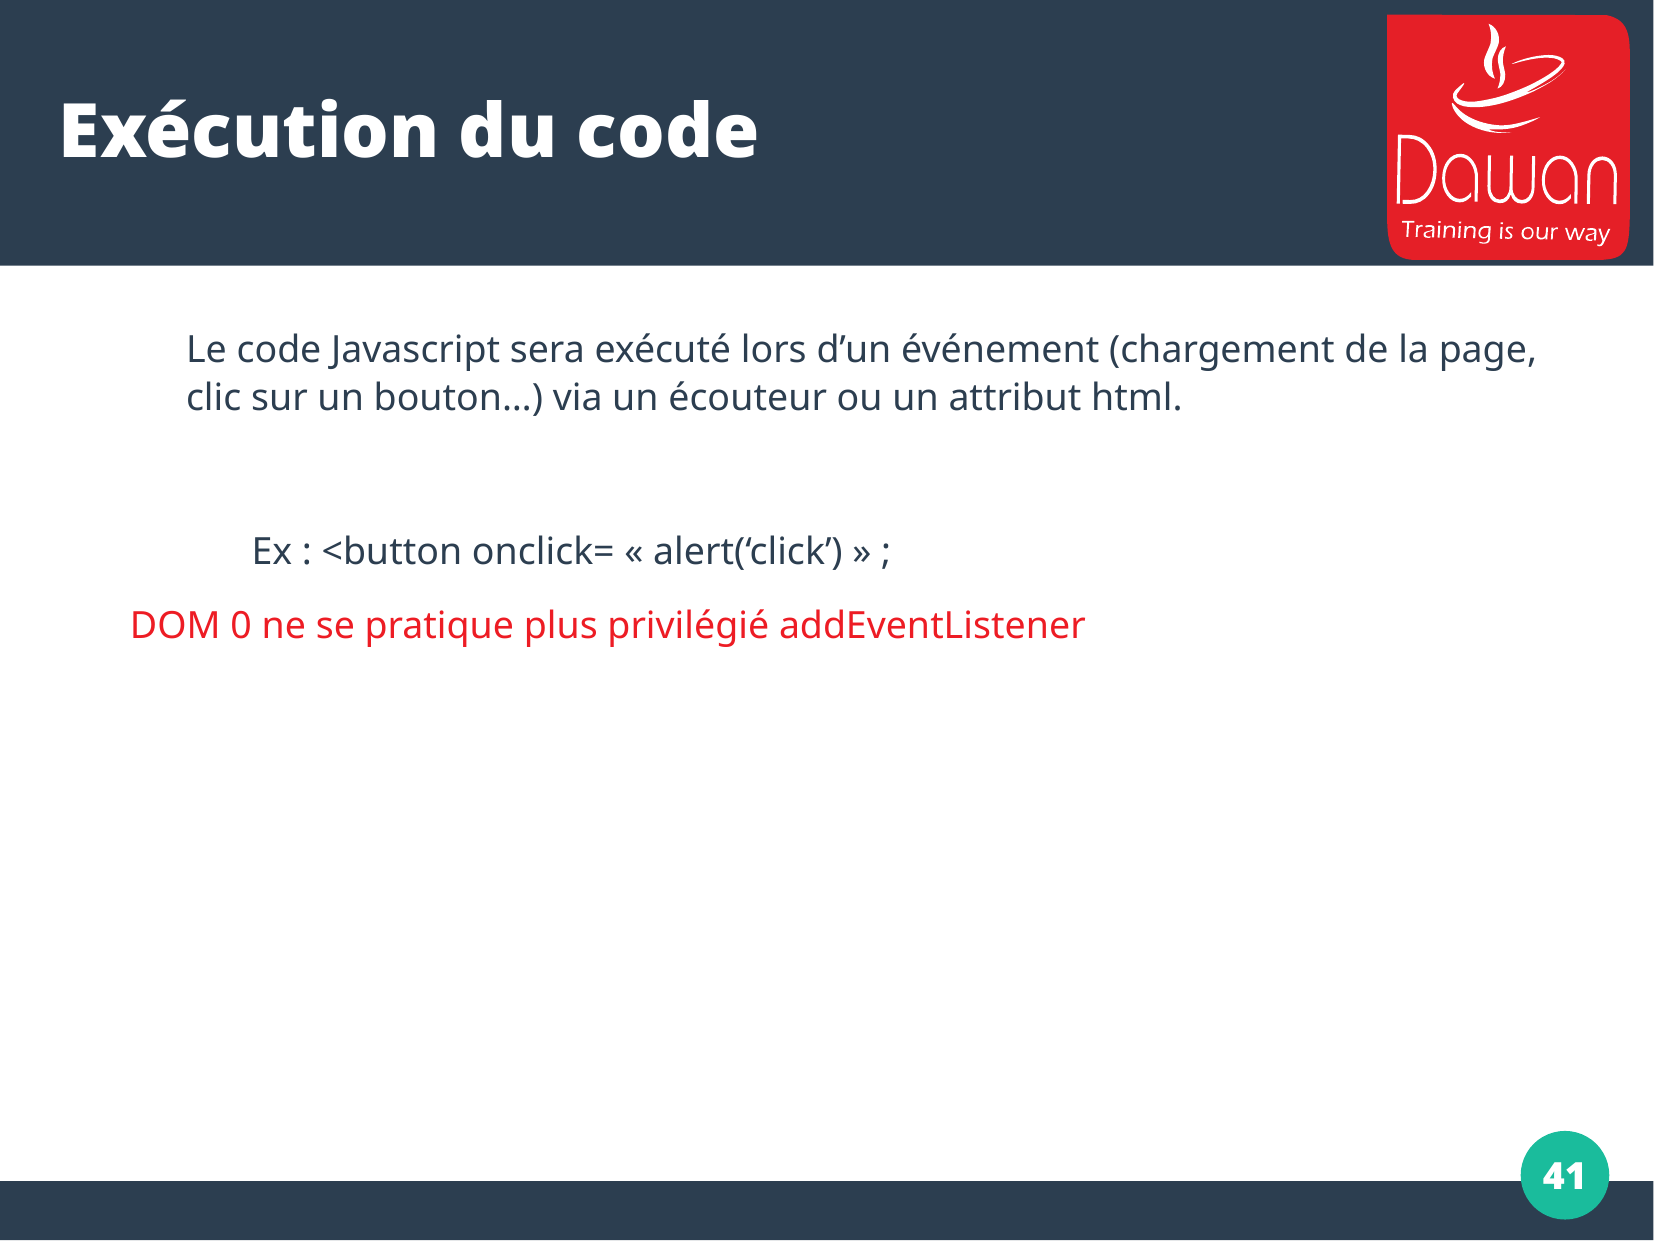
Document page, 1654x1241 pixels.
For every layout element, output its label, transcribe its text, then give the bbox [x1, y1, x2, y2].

list Le code Javascript sera exécuté lors d’un événement (chargement de la page, clic sur un bouton…) via un écouteur ou un attribut html. Ex : <button onclick= « alert(‘click’) » ; DOM 0 ne se pratique plus privilégié addEventListener [59, 324, 1595, 1152]
picture [1387, 14, 1630, 260]
title Exécution du code [59, 49, 1387, 207]
